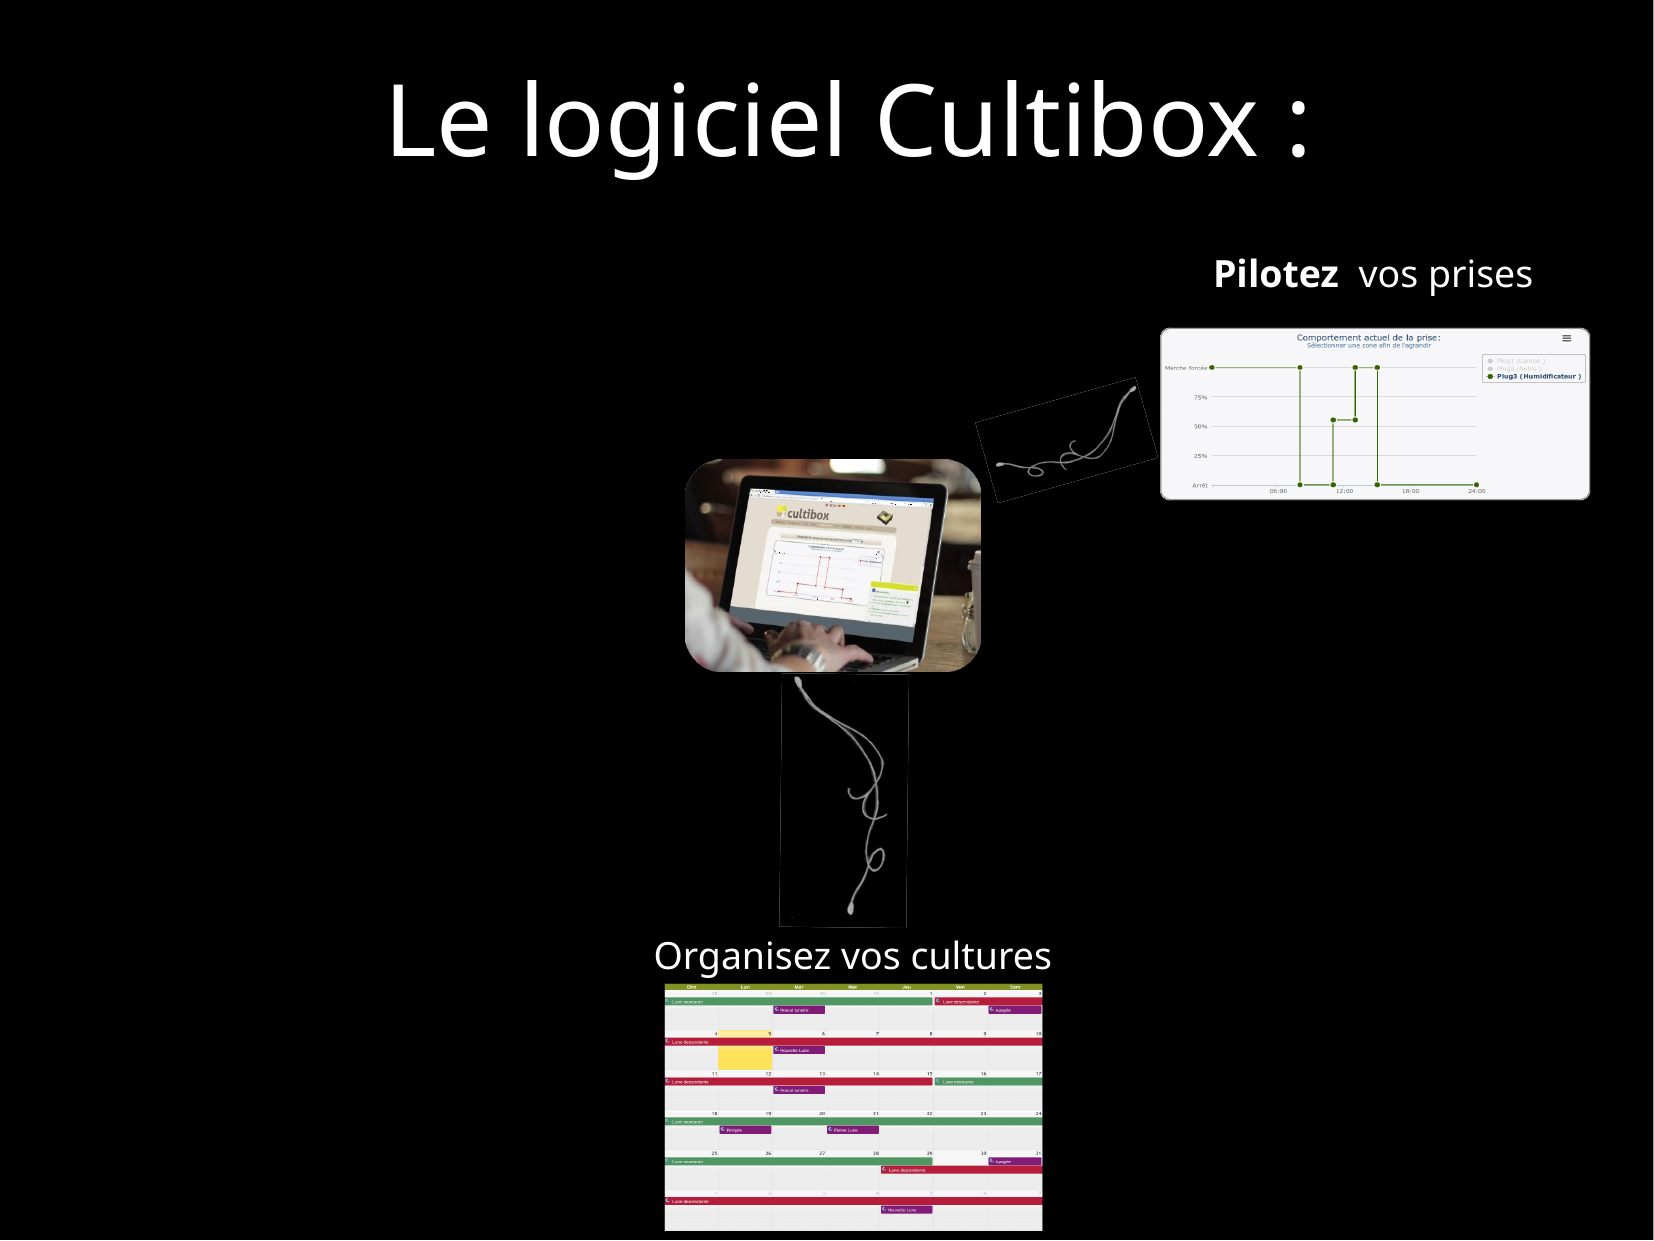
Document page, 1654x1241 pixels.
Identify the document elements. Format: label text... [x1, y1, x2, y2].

picture [661, 980, 1047, 1235]
text_box Le logiciel Cultibox : [246, 57, 1452, 178]
text_box Pilotez vos prises [1062, 227, 1654, 319]
picture [685, 459, 981, 672]
picture [975, 325, 1595, 503]
picture [779, 673, 909, 909]
text_box Organisez vos cultures [489, 909, 1217, 1001]
